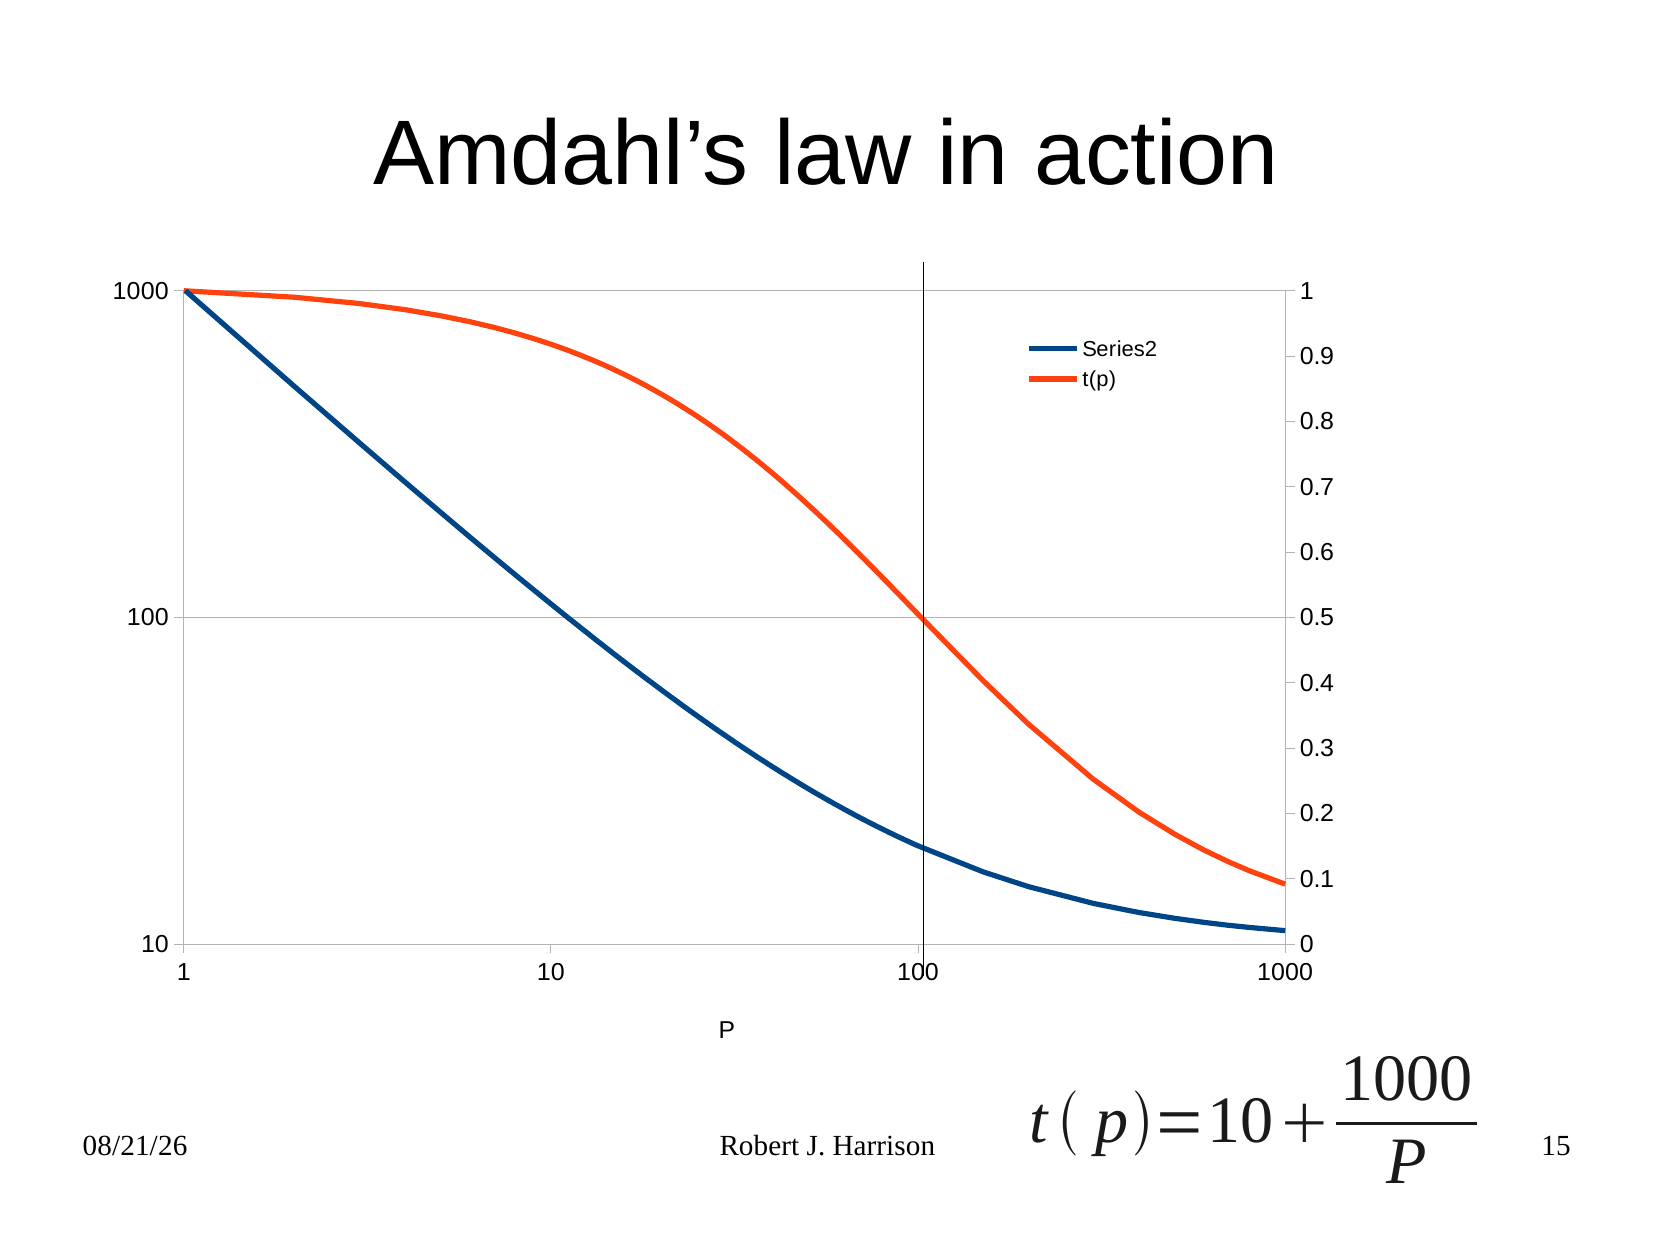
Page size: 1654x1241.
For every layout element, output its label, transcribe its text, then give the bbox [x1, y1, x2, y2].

chart [79, 262, 1497, 1201]
title Amdahl’s law in action [82, 56, 1571, 250]
